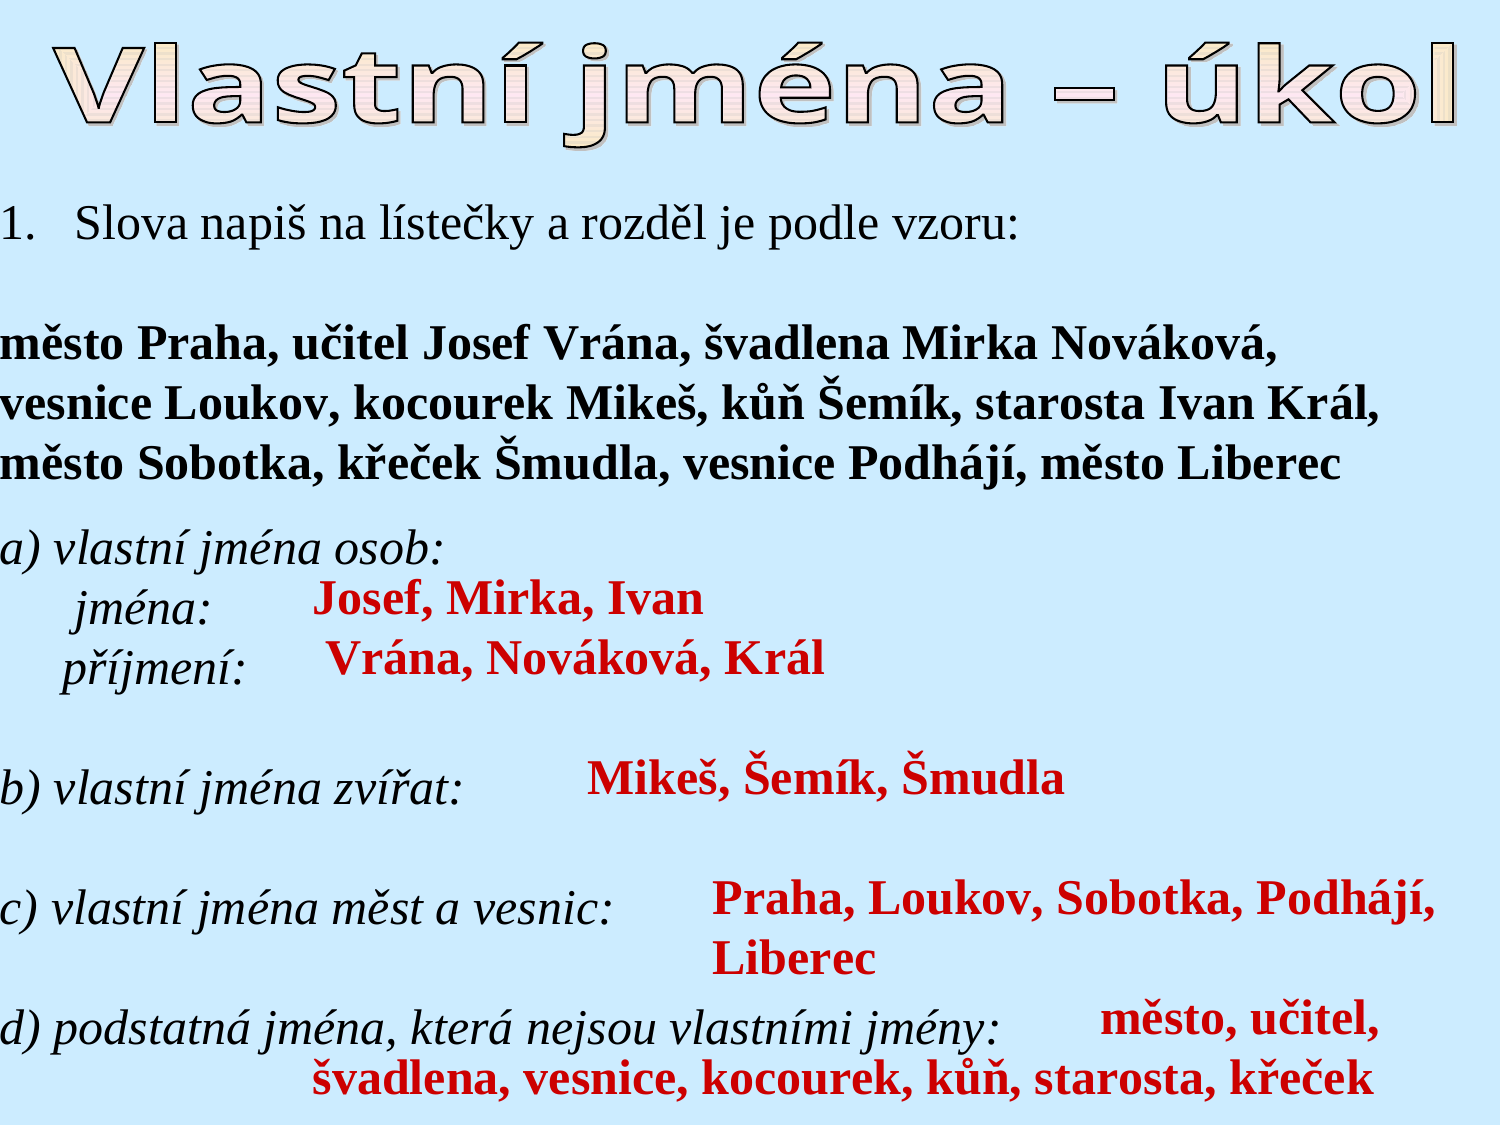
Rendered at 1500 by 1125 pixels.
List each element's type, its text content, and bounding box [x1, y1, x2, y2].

text_box Vlastní jména – úkol [934, 64, 1003, 124]
text_box Vlastní jména – úkol [1054, 88, 1114, 101]
text_box Vlastní jména – úkol [502, 42, 543, 60]
text_box Vlastní jména – úkol [1432, 43, 1454, 123]
text_box Vlastní jména – úkol [1189, 42, 1229, 60]
text_box Vlastní jména – úkol [782, 42, 822, 60]
text_box Vlastní jména – úkol [504, 65, 526, 123]
text_box Vlastní jména – úkol [1340, 64, 1416, 124]
text_box Slova napiš na lístečky a rozděl je podle vzoru: město Praha, učitel Josef Vrána, švadlena Mirka Nováková, vesnice Loukov, kocourek Mikeš, kůň Šemík, starosta Ivan Král, město Sobotka, křeček Šmudla, vesnice Podhájí, město Liberec a) vlastní jména osob: jména: příjmení: b) vlastní jména zvířat: c) vlastní jména měst a vesnic: d) podstatná jména, která nejsou vlastními jmény: [0, 181, 1500, 1063]
text_box Vlastní jména – úkol [846, 64, 918, 123]
text_box Vlastní jména – úkol [626, 64, 743, 123]
text_box Vlastní jména – úkol [1166, 65, 1237, 124]
text_box Vlastní jména – úkol [277, 64, 336, 124]
text_box Vlastní jména – úkol [759, 64, 831, 124]
text_box Vlastní jména – úkol [155, 43, 176, 123]
text_box Josef, Mirka, Ivan Vrána, Nováková, Král Mikeš, Šemík, Šmudla Praha, Loukov, Sobotka, Podhájí, Liberec město, učitel, švadlena, vesnice, kocourek, kůň, starosta, křeček [297, 556, 1452, 1113]
text_box Vlastní jména – úkol [344, 53, 398, 124]
text_box Vlastní jména – úkol [1258, 43, 1335, 123]
text_box Vlastní jména – úkol [53, 48, 145, 123]
text_box Vlastní jména – úkol [412, 64, 484, 123]
text_box Vlastní jména – úkol [192, 64, 261, 124]
text_box Vlastní jména – úkol [564, 65, 605, 148]
